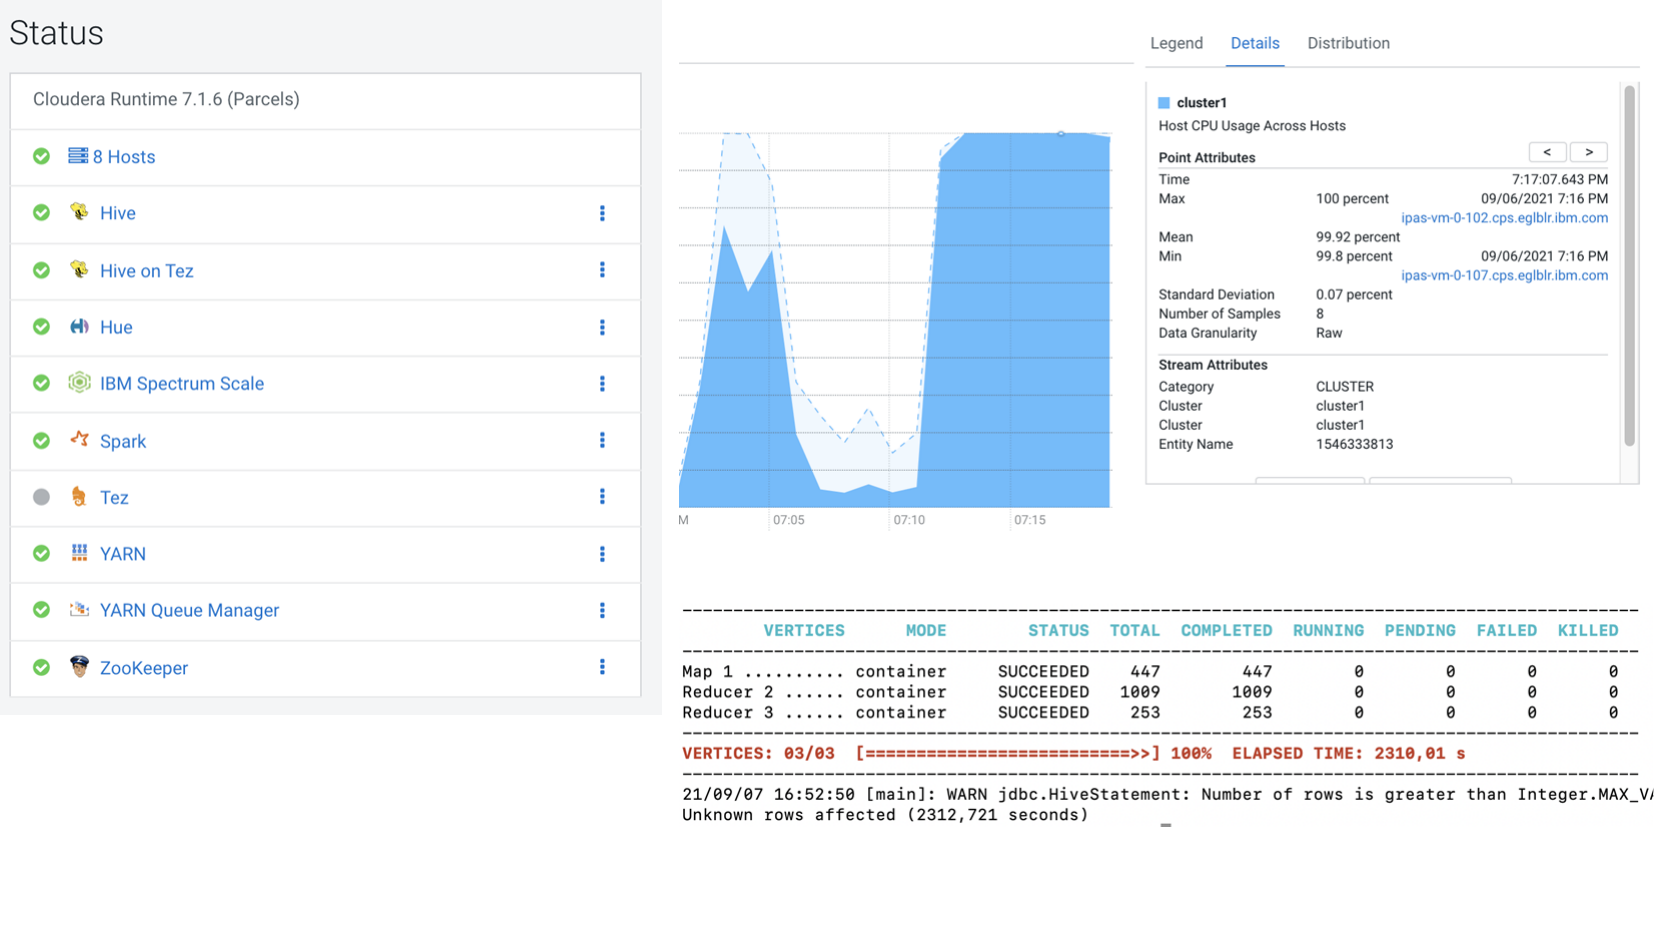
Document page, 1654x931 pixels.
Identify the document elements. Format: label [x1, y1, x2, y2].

picture [0, 0, 662, 715]
picture [679, 23, 1654, 537]
picture [679, 603, 1654, 827]
